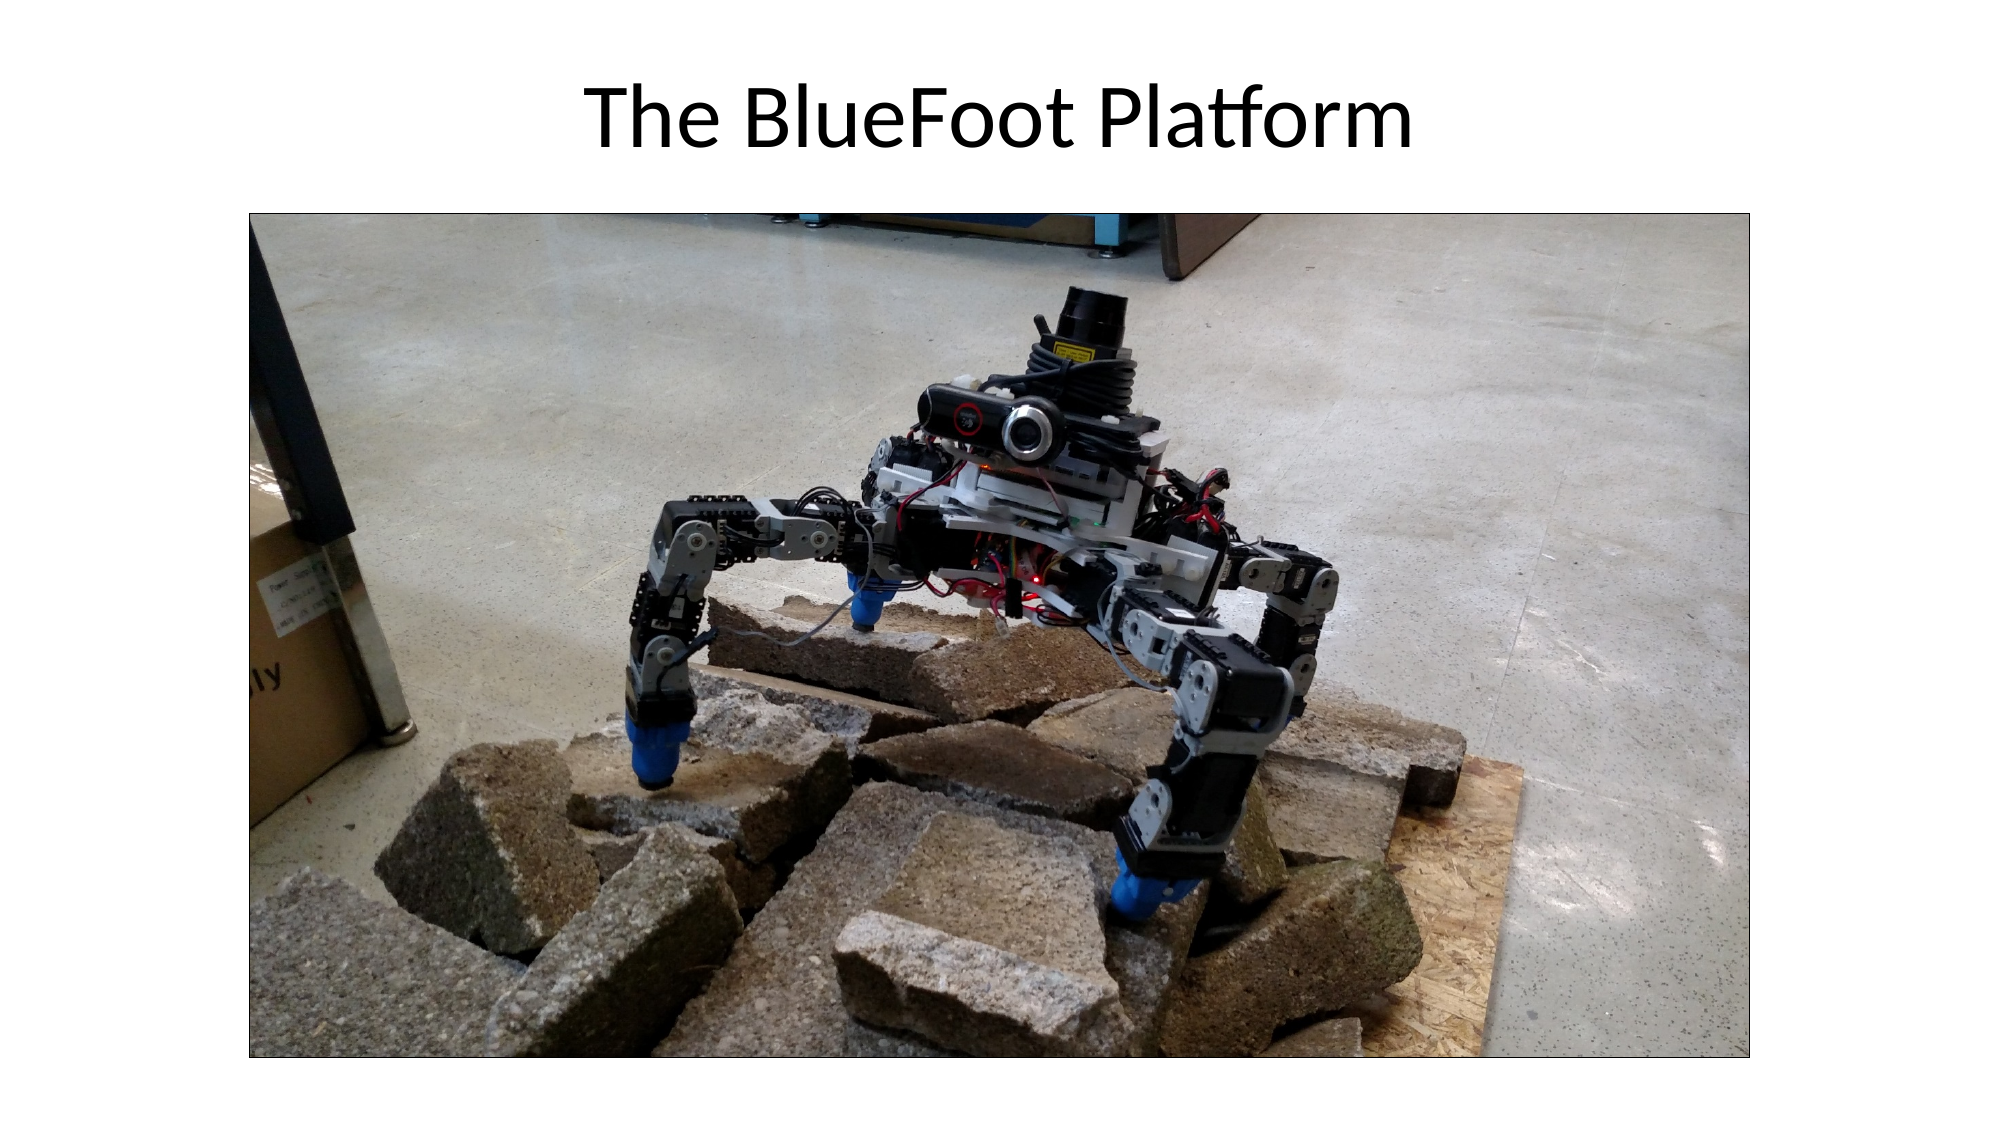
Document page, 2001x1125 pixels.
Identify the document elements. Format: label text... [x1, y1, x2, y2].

picture [249, 213, 1750, 1058]
text_box The BlueFoot Platform [0, 48, 2000, 174]
